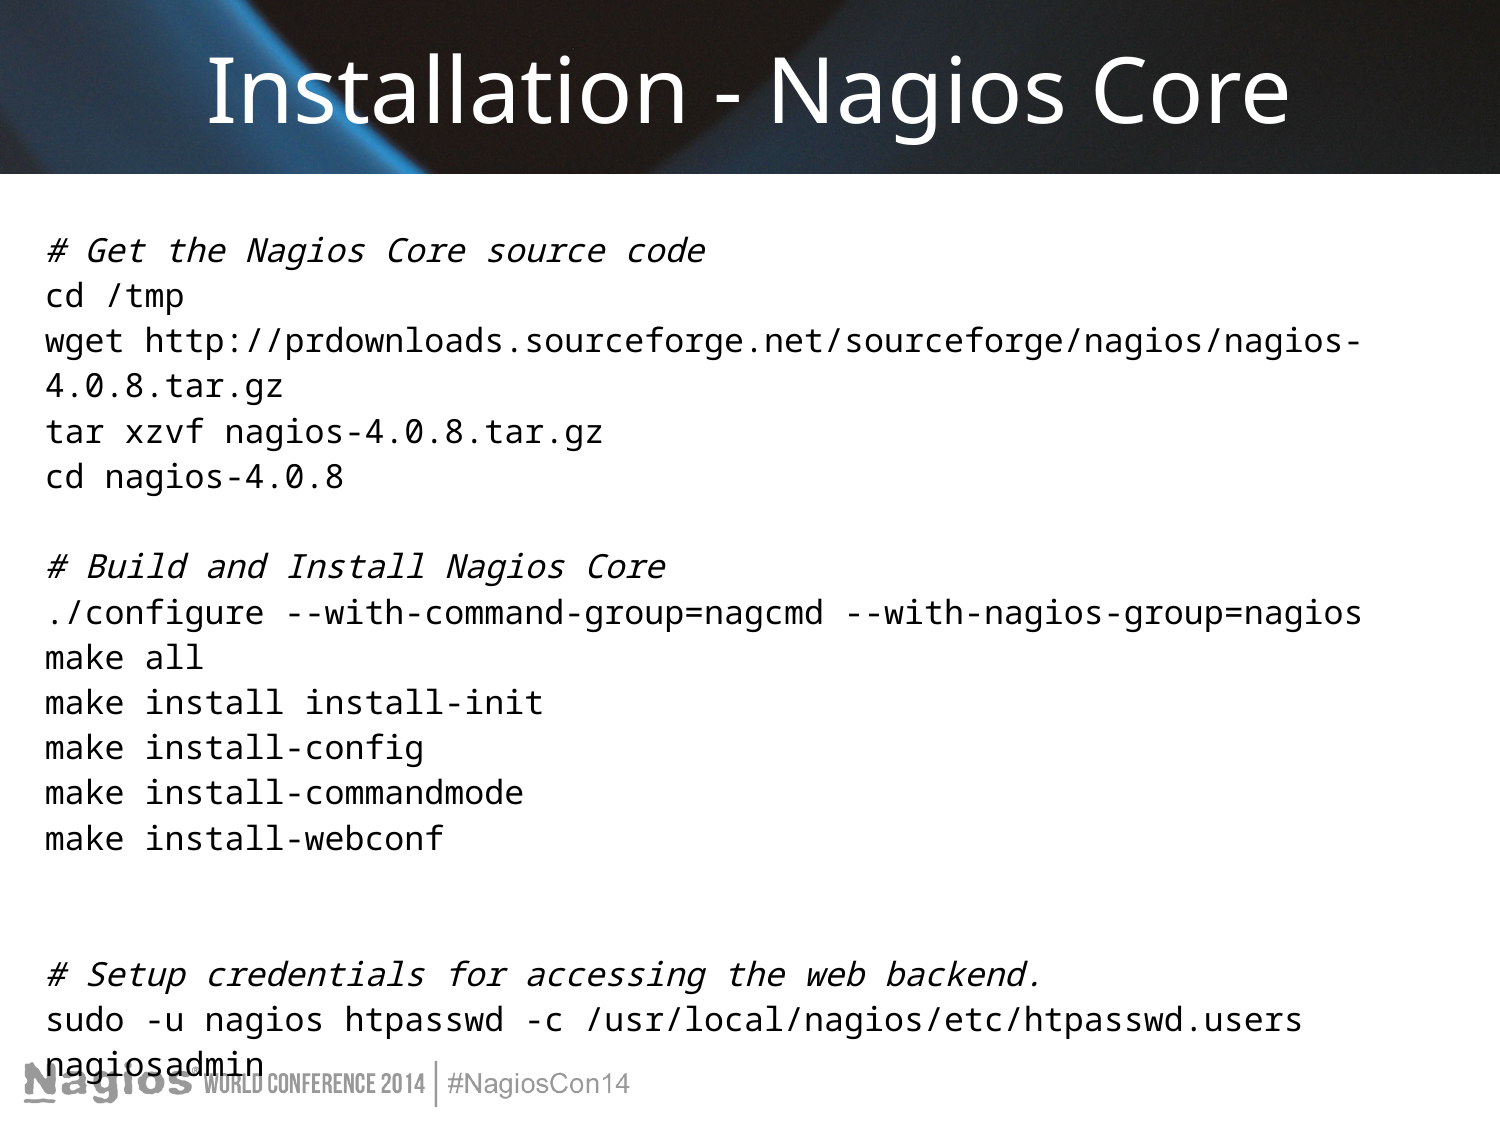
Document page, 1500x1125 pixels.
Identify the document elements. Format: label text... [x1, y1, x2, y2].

text_box # Get the Nagios Core source code cd /tmp wget http://prdownloads.sourceforge.net/sourceforge/nagios/nagios-4.0.8.tar.gz tar xzvf nagios-4.0.8.tar.gz cd nagios-4.0.8 # Build and Install Nagios Core ./configure --with-command-group=nagcmd --with-nagios-group=nagios make all make install install-init make install-config make install-commandmode make install-webconf # Setup credentials for accessing the web backend. sudo -u nagios htpasswd -c /usr/local/nagios/etc/htpasswd.users nagiosadmin [30, 219, 1486, 893]
title Installation - Nagios Core [75, 0, 1426, 174]
